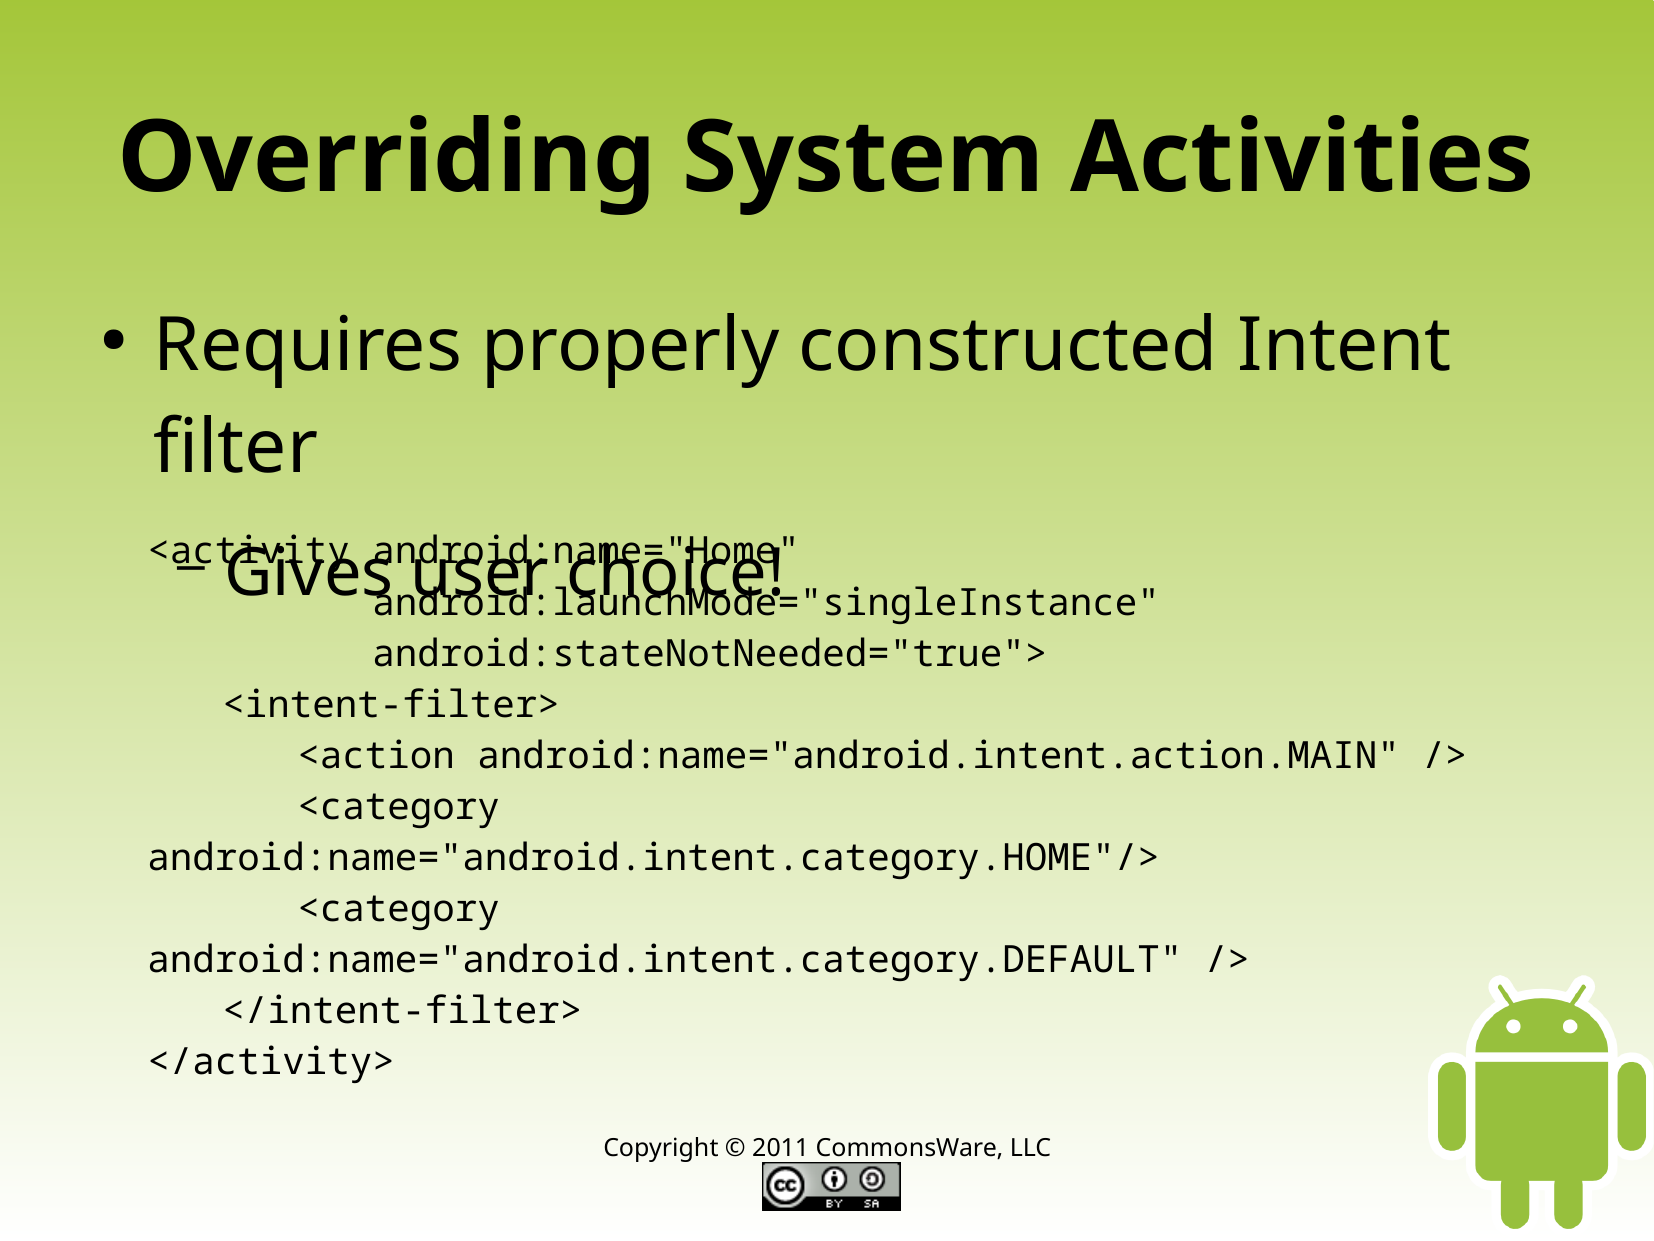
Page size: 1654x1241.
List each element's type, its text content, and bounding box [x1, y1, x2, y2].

picture [762, 1162, 901, 1211]
list Requires properly constructed Intent filter Gives user choice! [82, 290, 1571, 1109]
picture [1428, 975, 1654, 1238]
title Overriding System Activities [82, 49, 1571, 257]
text_box <activity android:name="Home" android:launchMode="singleInstance" android:stateNotNeeded="true"> <intent-filter> <action android:name="android.intent.action.MAIN" /> <category android:name="android.intent.category.HOME"/> <category android:name="android.intent.category.DEFAULT" /> </intent-filter> </activity> [132, 516, 1538, 972]
